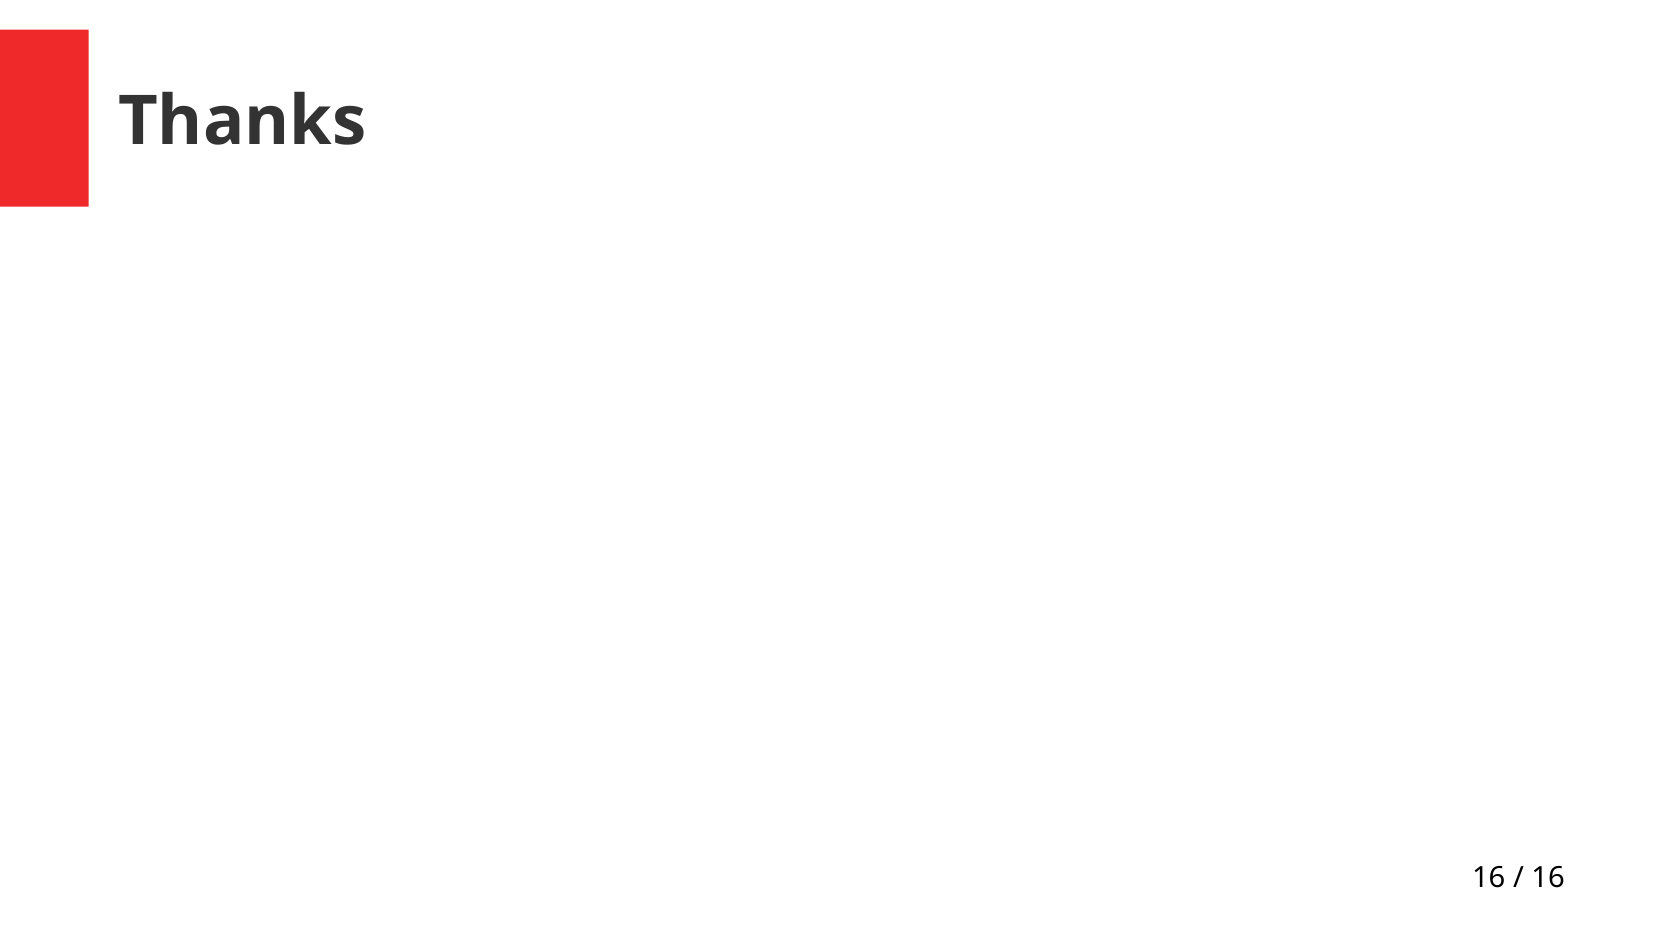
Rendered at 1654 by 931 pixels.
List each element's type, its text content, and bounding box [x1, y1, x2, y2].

title Thanks [118, 29, 1595, 207]
